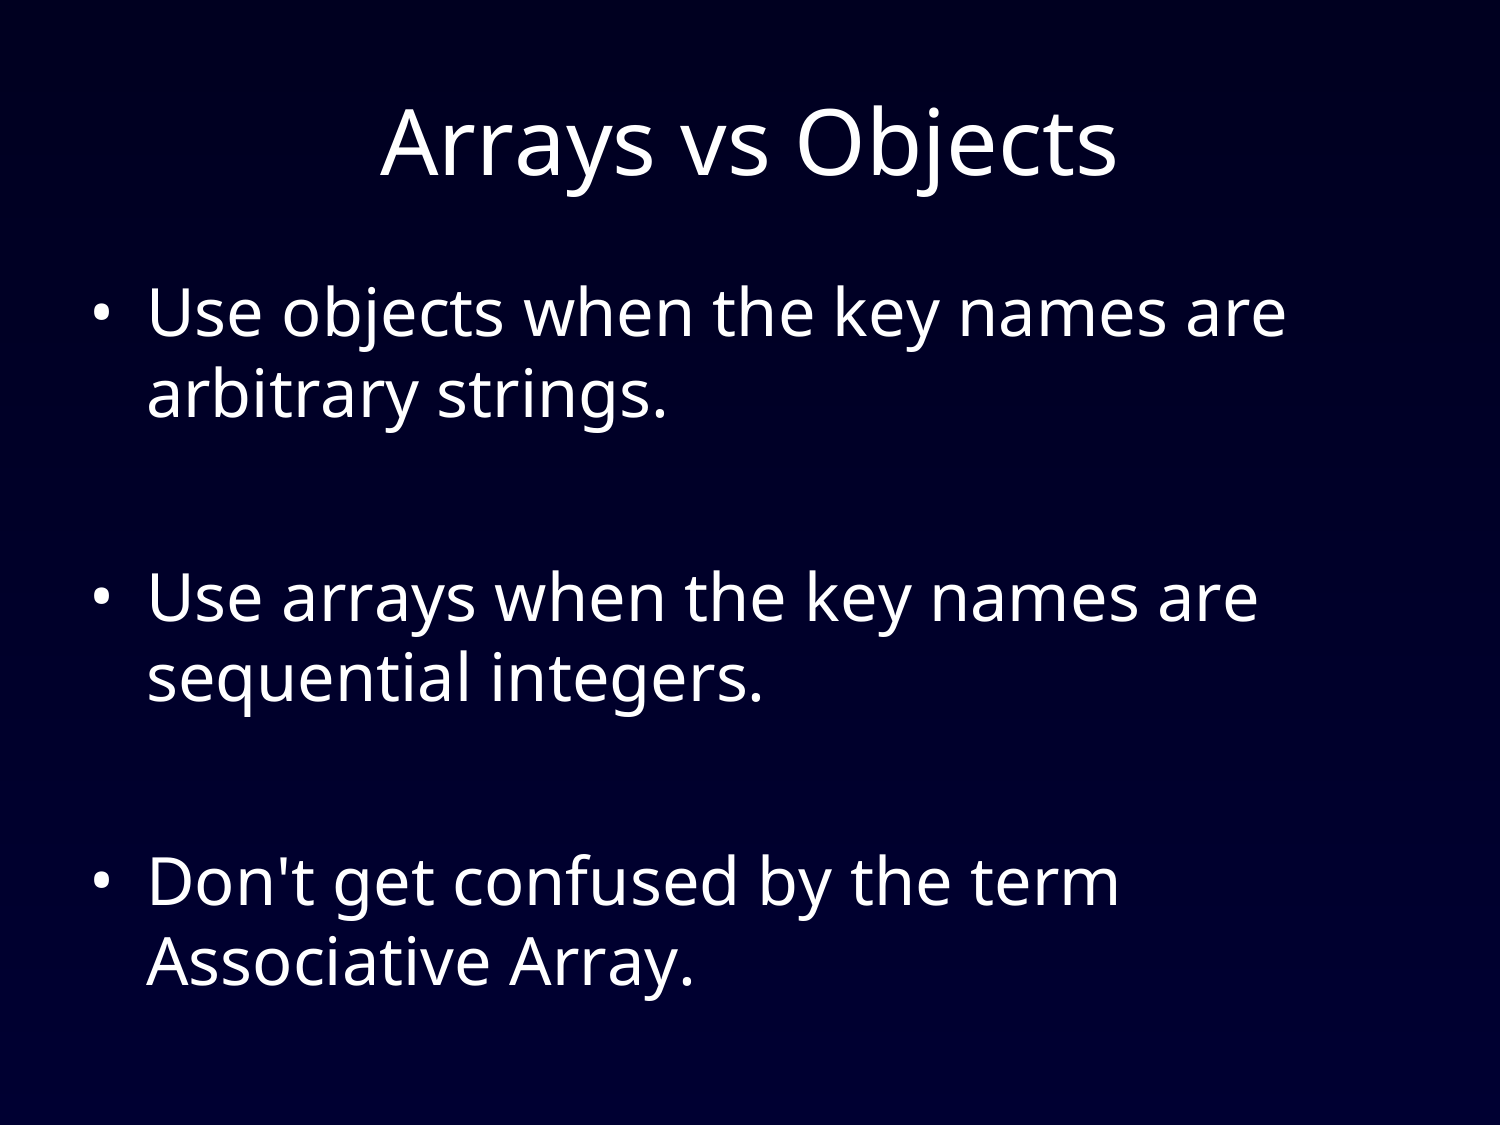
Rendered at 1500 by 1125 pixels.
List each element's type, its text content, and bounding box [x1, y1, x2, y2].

title Arrays vs Objects [75, 45, 1426, 233]
list Use objects when the key names are arbitrary strings. Use arrays when the key names are sequential integers. Don't get confused by the term Associative Array. [75, 262, 1426, 1101]
